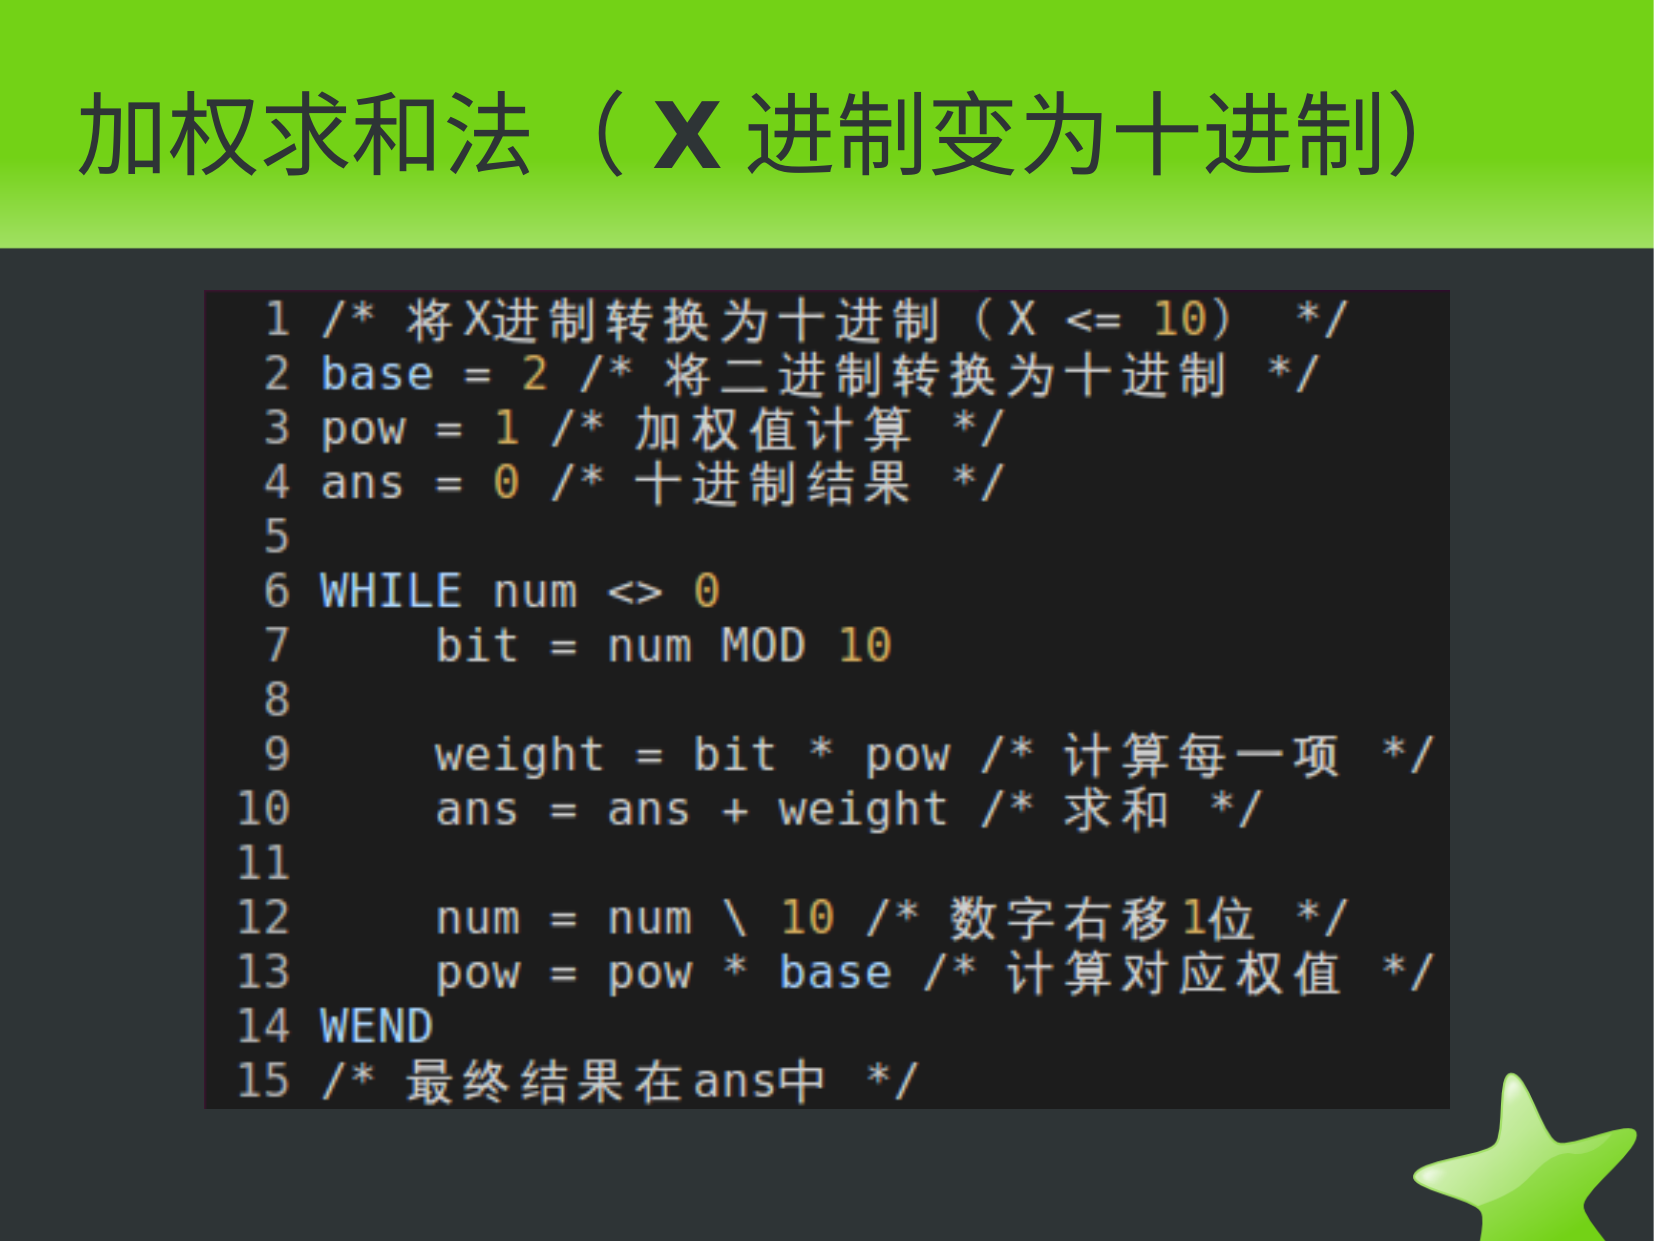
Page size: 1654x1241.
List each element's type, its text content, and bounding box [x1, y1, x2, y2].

title 加权求和法（X进制变为十进制） [76, 29, 1565, 237]
picture [0, 0, 1654, 1241]
